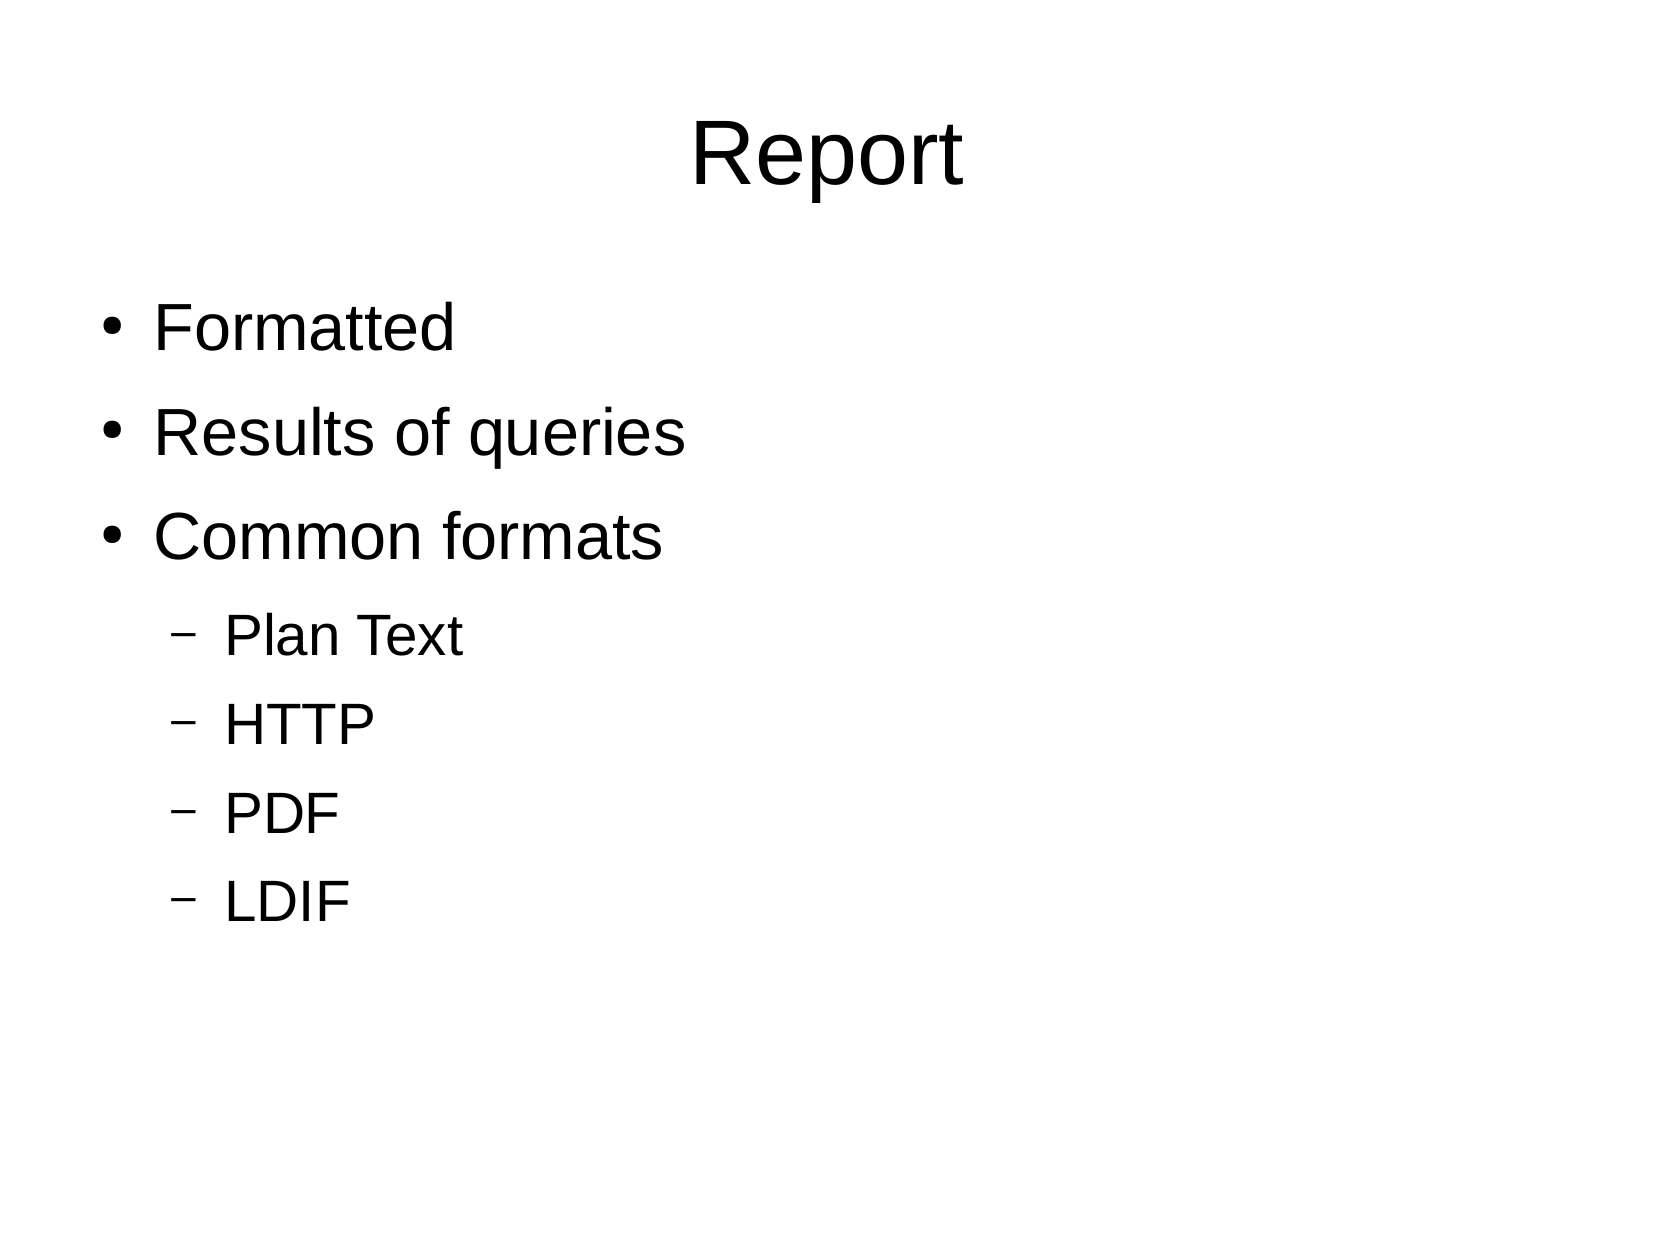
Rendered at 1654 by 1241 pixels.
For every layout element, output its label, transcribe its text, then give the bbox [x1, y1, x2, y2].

title Report [82, 49, 1571, 257]
list Formatted Results of queries Common formats Plan Text HTTP PDF LDIF [82, 290, 1571, 1010]
